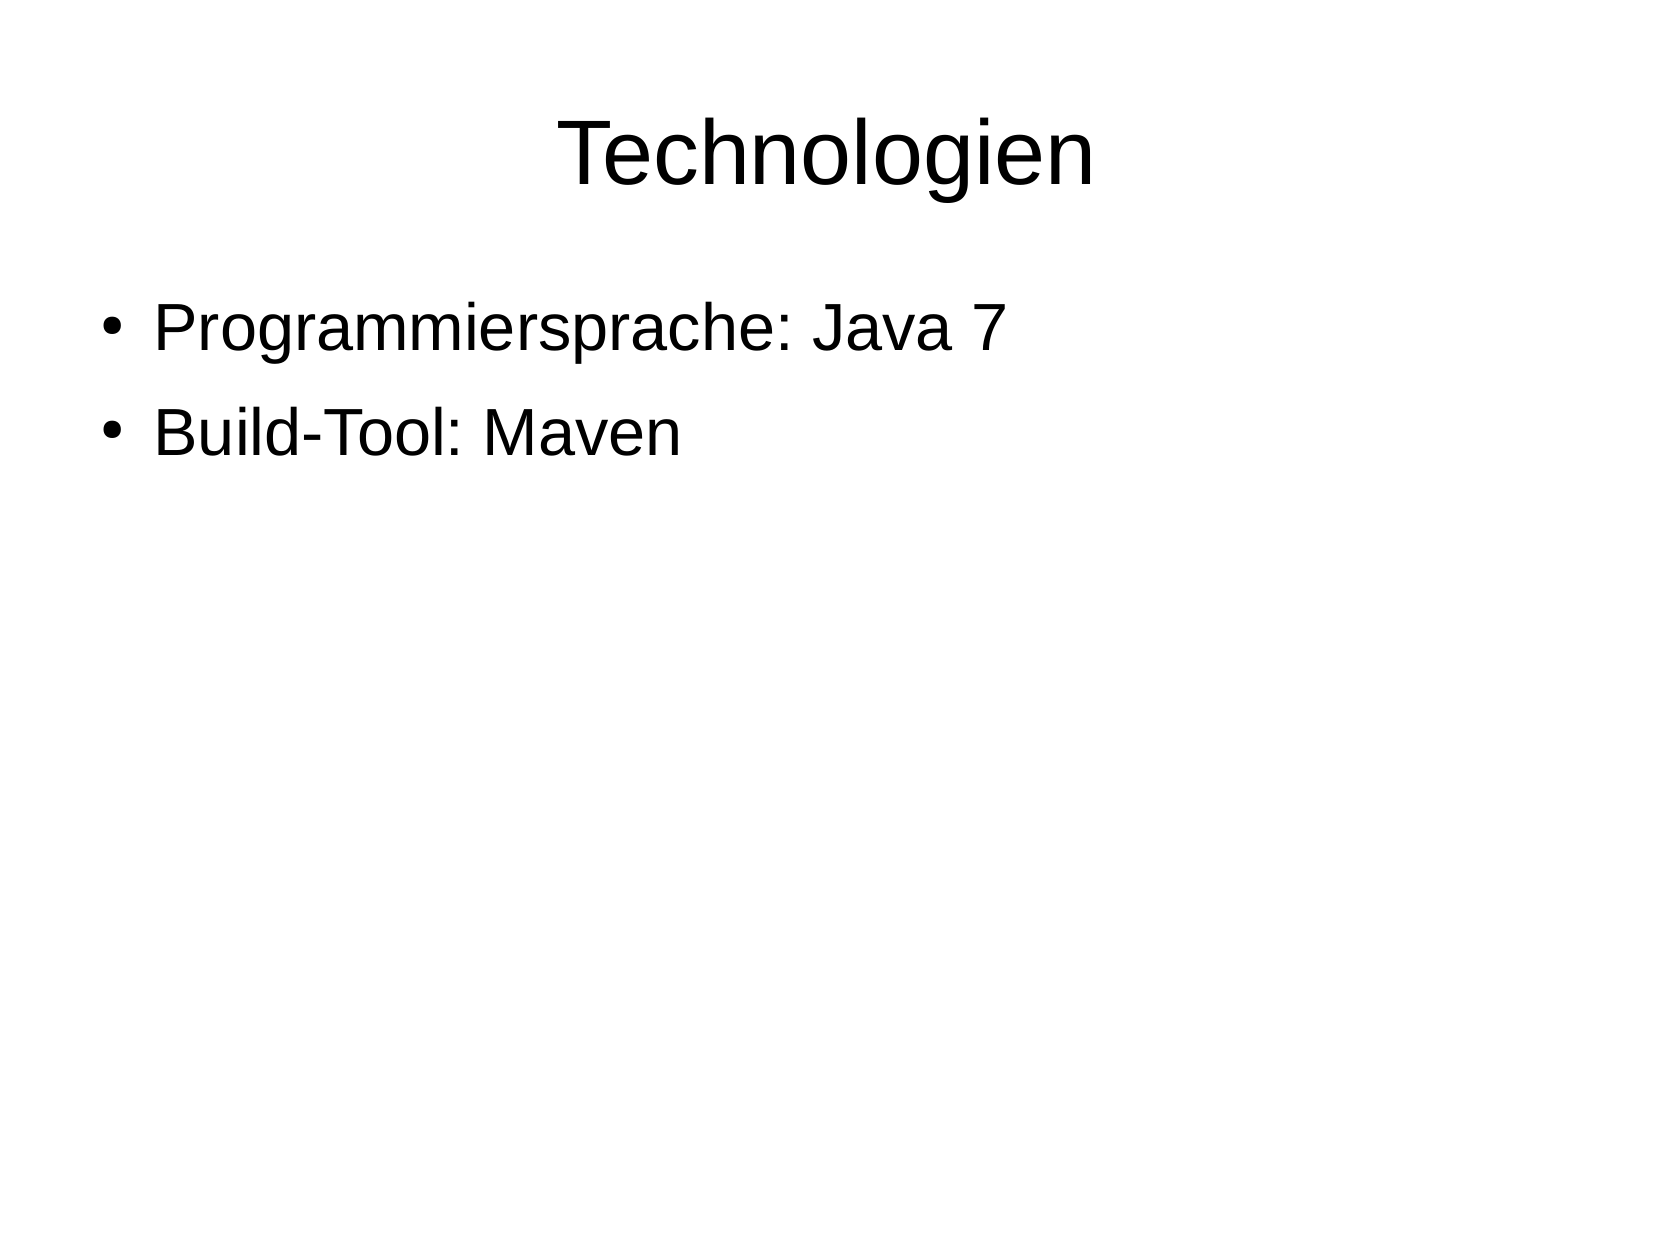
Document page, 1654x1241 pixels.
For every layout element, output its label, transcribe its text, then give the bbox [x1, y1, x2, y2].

title Technologien [82, 49, 1571, 257]
list Programmiersprache: Java 7 Build-Tool: Maven [82, 290, 1571, 1109]
